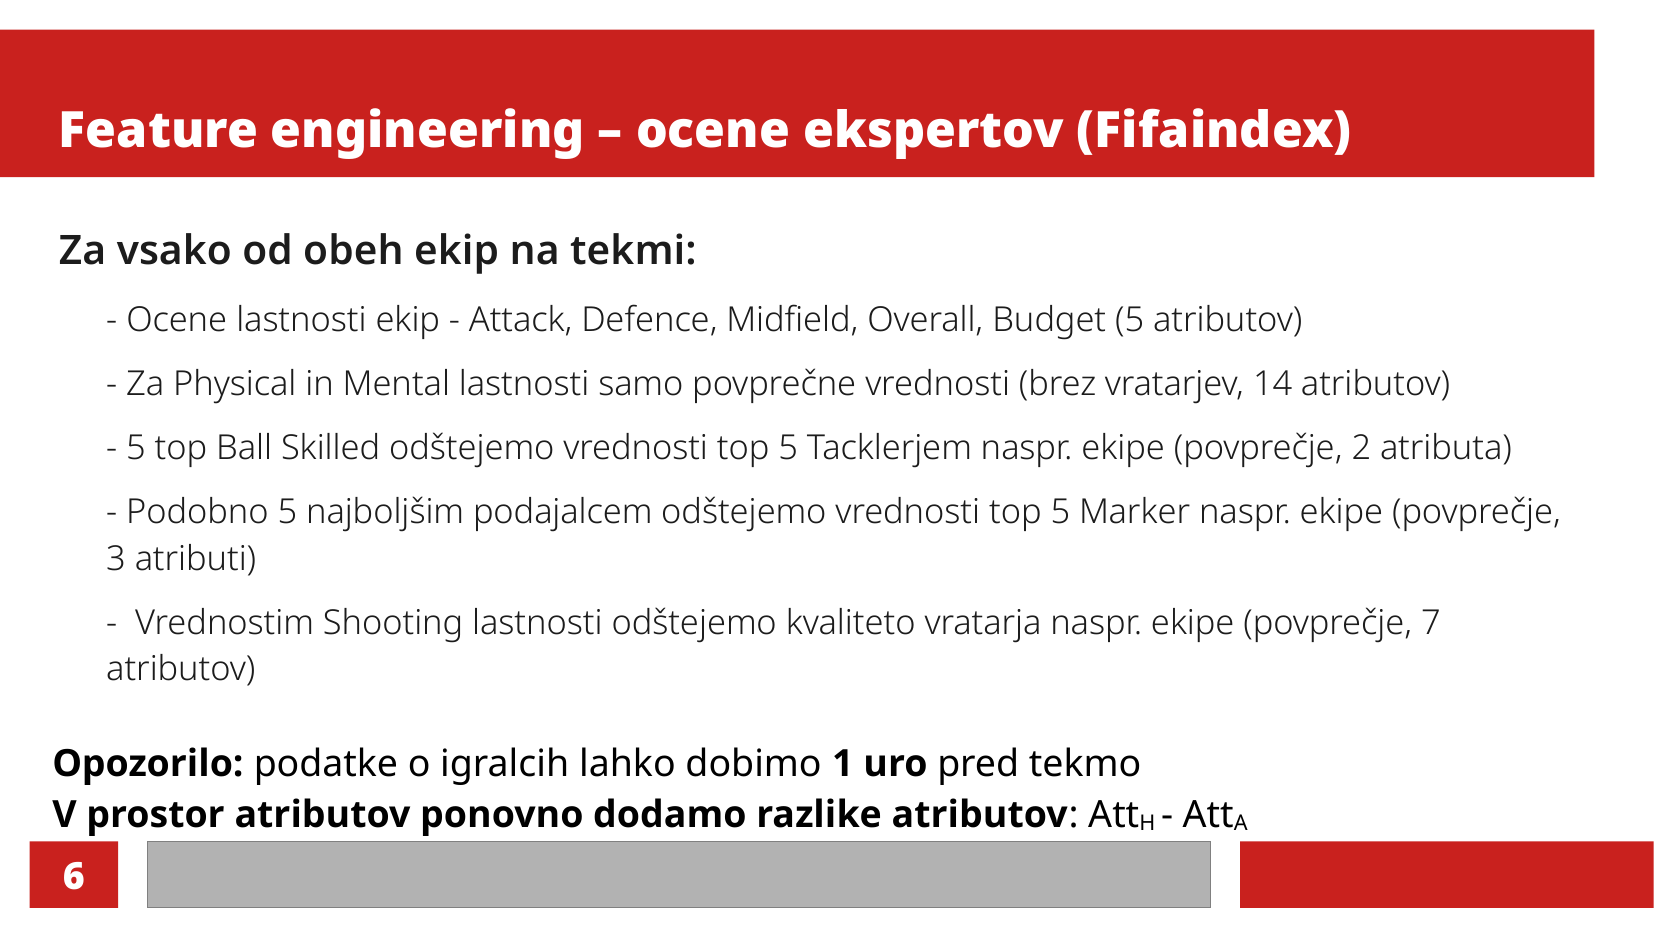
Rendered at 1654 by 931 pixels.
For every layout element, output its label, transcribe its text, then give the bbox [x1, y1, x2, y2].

title Feature engineering – ocene ekspertov (Fifaindex) [59, 44, 1595, 163]
text_box Opozorilo: podatke o igralcih lahko dobimo 1 uro pred tekmo V prostor atributov ponovno dodamo razlike atributov: AttH - AttA [37, 729, 1501, 832]
list Za vsako od obeh ekip na tekmi: - Ocene lastnosti ekip - Attack, Defence, Midfield, Overall, Budget (5 atributov) - Za Physical in Mental lastnosti samo povprečne vrednosti (brez vratarjev, 14 atributov) - 5 top Ball Skilled odštejemo vrednosti top 5 Tacklerjem naspr. ekipe (povprečje, 2 atributa) - Podobno 5 najboljšim podajalcem odštejemo vrednosti top 5 Marker naspr. ekipe (povprečje, 3 atributi) - Vrednostim Shooting lastnosti odštejemo kvaliteto vratarja naspr. ekipe (povprečje, 7 atributov) [59, 221, 1565, 713]
